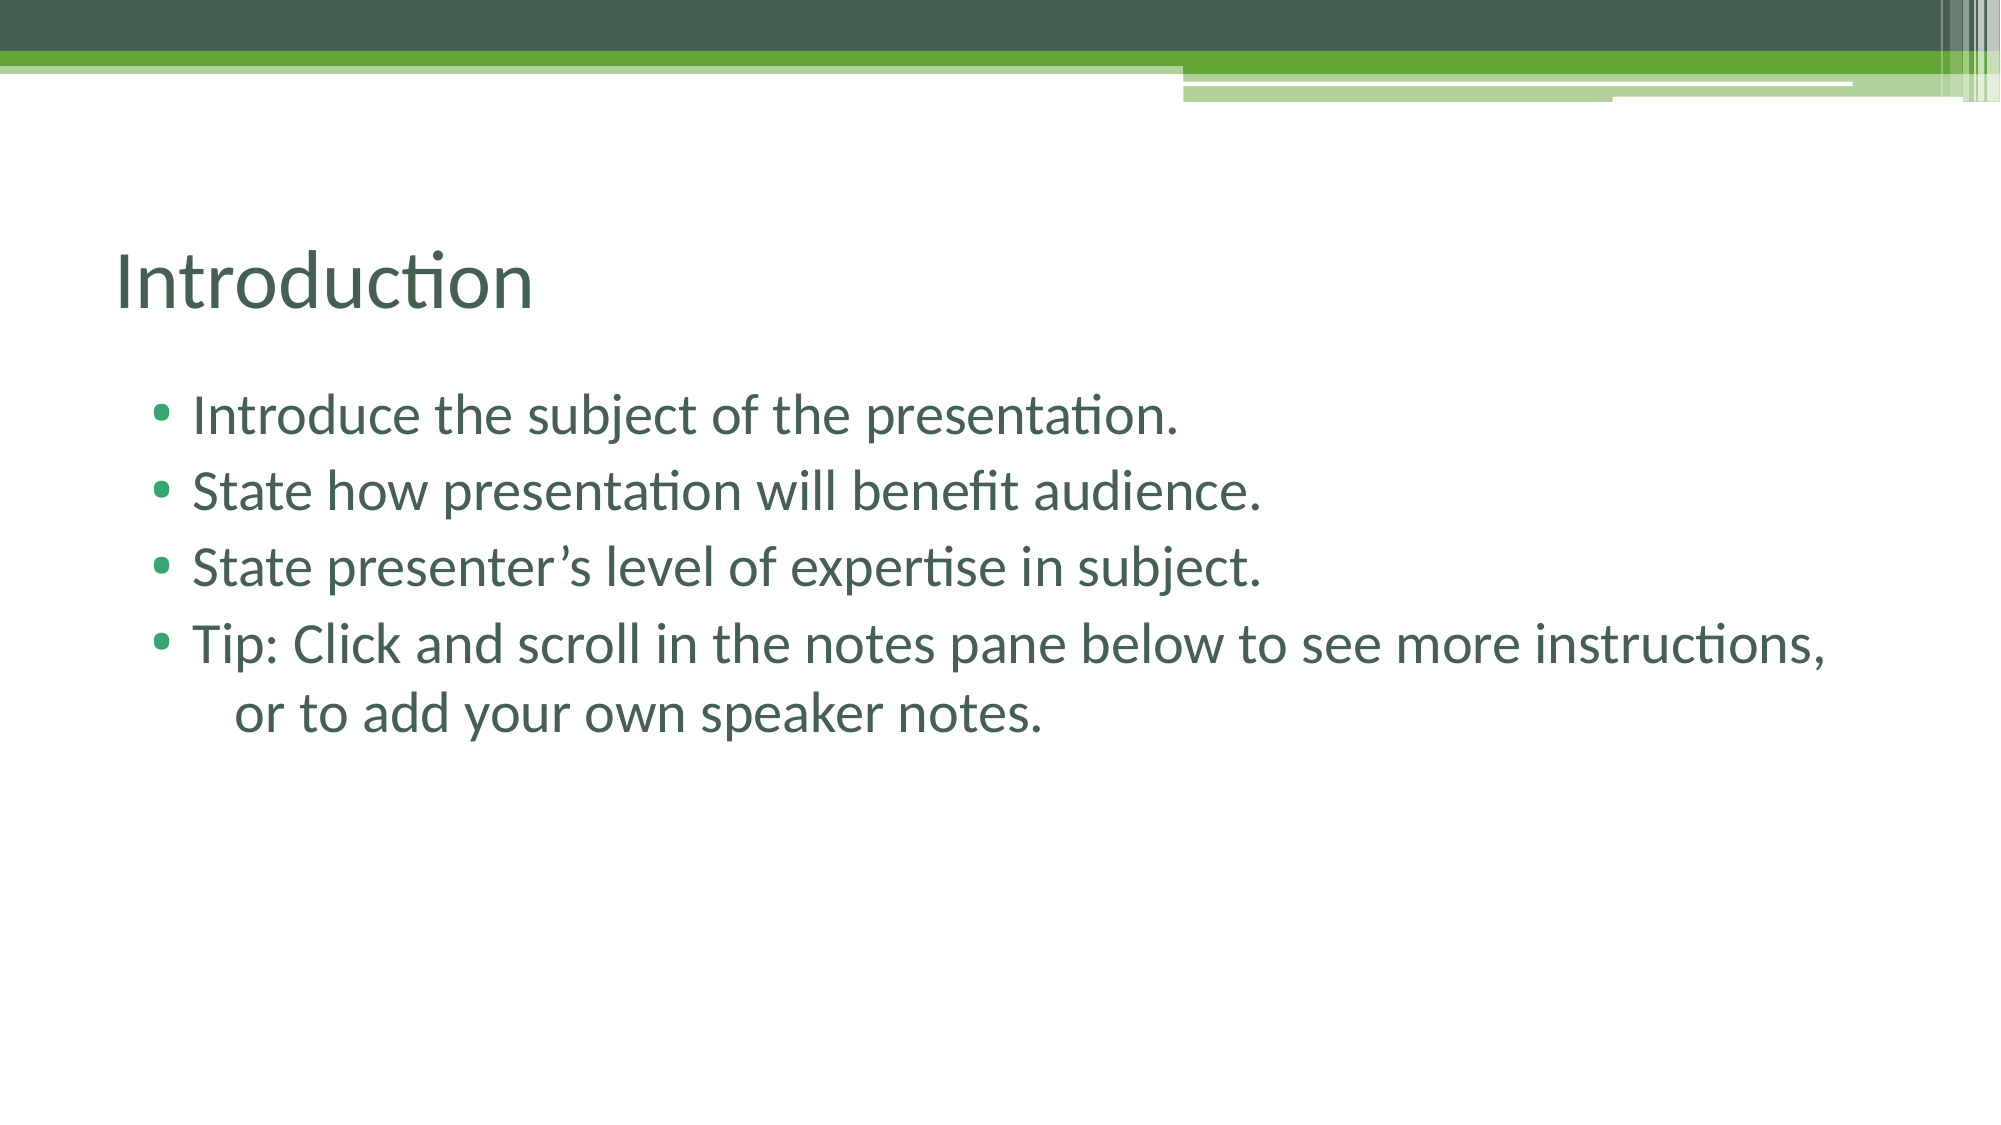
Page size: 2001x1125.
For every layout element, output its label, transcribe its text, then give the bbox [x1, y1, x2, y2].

list Introduce the subject of the presentation. State how presentation will benefit audience. State presenter’s level of expertise in subject. Tip: Click and scroll in the notes pane below to see more instructions, or to add your own speaker notes. [99, 368, 1900, 1079]
title Introduction [99, 187, 1900, 363]
